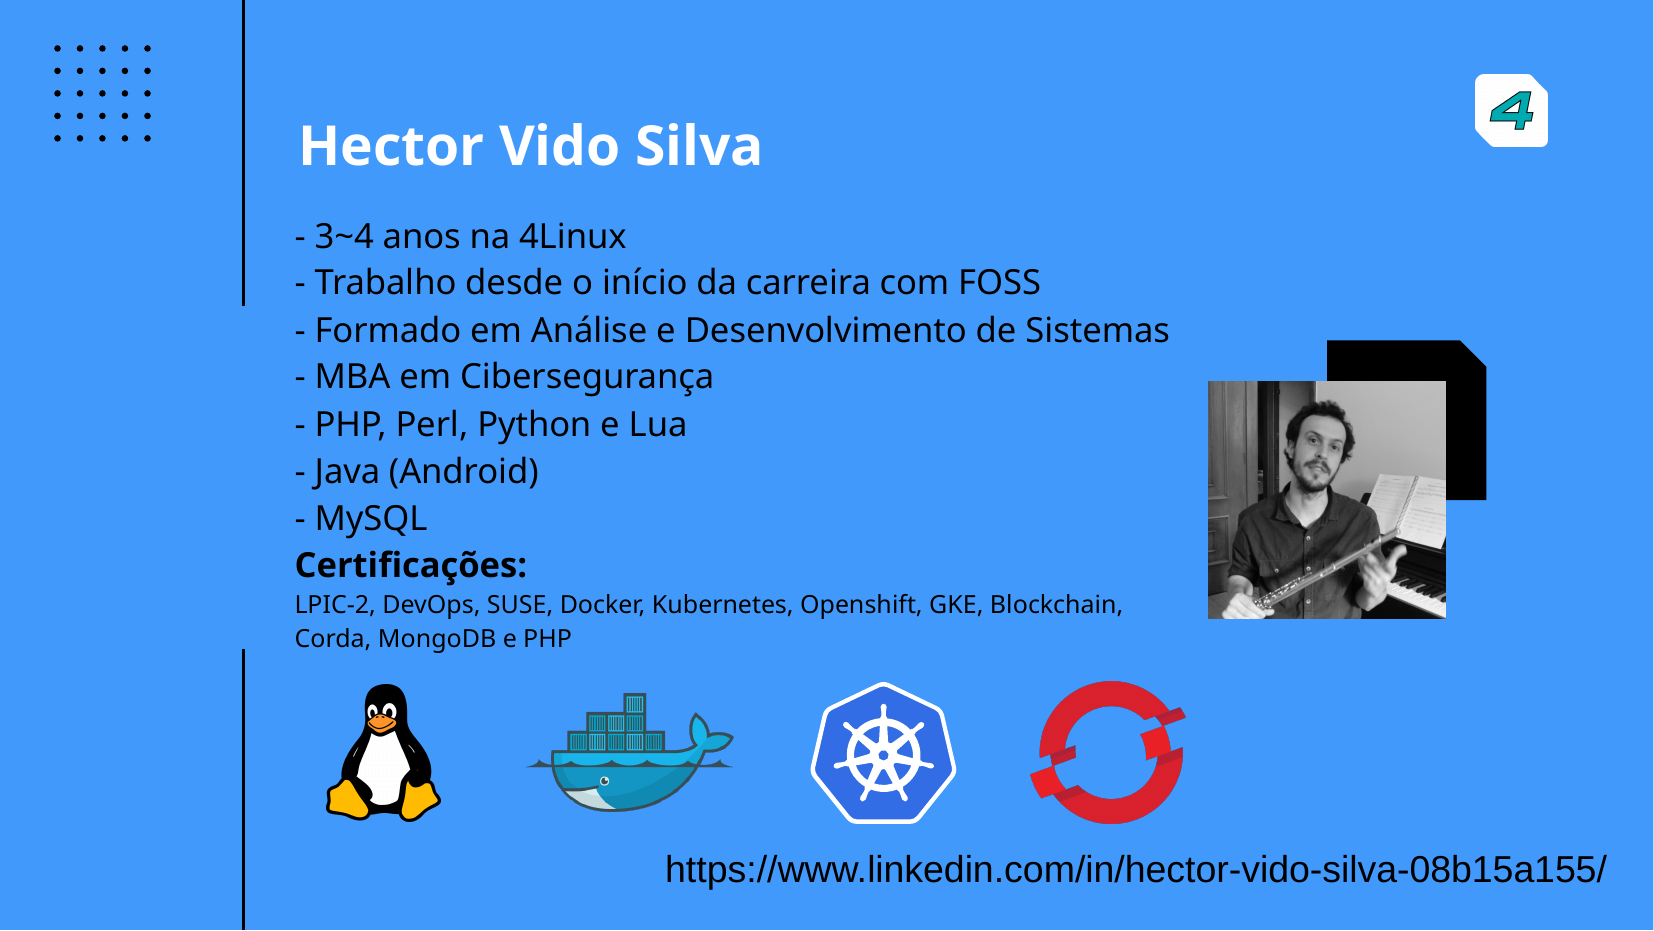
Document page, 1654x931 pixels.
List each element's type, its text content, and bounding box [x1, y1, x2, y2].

picture [809, 681, 957, 825]
picture [1208, 381, 1446, 619]
title Hector Vido Silva [281, 52, 1160, 203]
text_box [0, 0, 1654, 930]
picture [1475, 74, 1548, 147]
picture [1030, 681, 1186, 825]
text_box - 3~4 anos na 4Linux - Trabalho desde o início da carreira com FOSS - Formado em Análise e Desenvolvimento de Sistemas - MBA em Cibersegurança - PHP, Perl, Python e Lua - Java (Android) - MySQL Certificações: LPIC-2, DevOps, SUSE, Docker, Kubernetes, Openshift, GKE, Blockchain, Corda, MongoDB e PHP [279, 203, 1189, 663]
picture [326, 684, 441, 822]
text_box https://www.linkedin.com/in/hector-vido-silva-08b15a155/ [650, 841, 1623, 898]
picture [525, 693, 734, 812]
